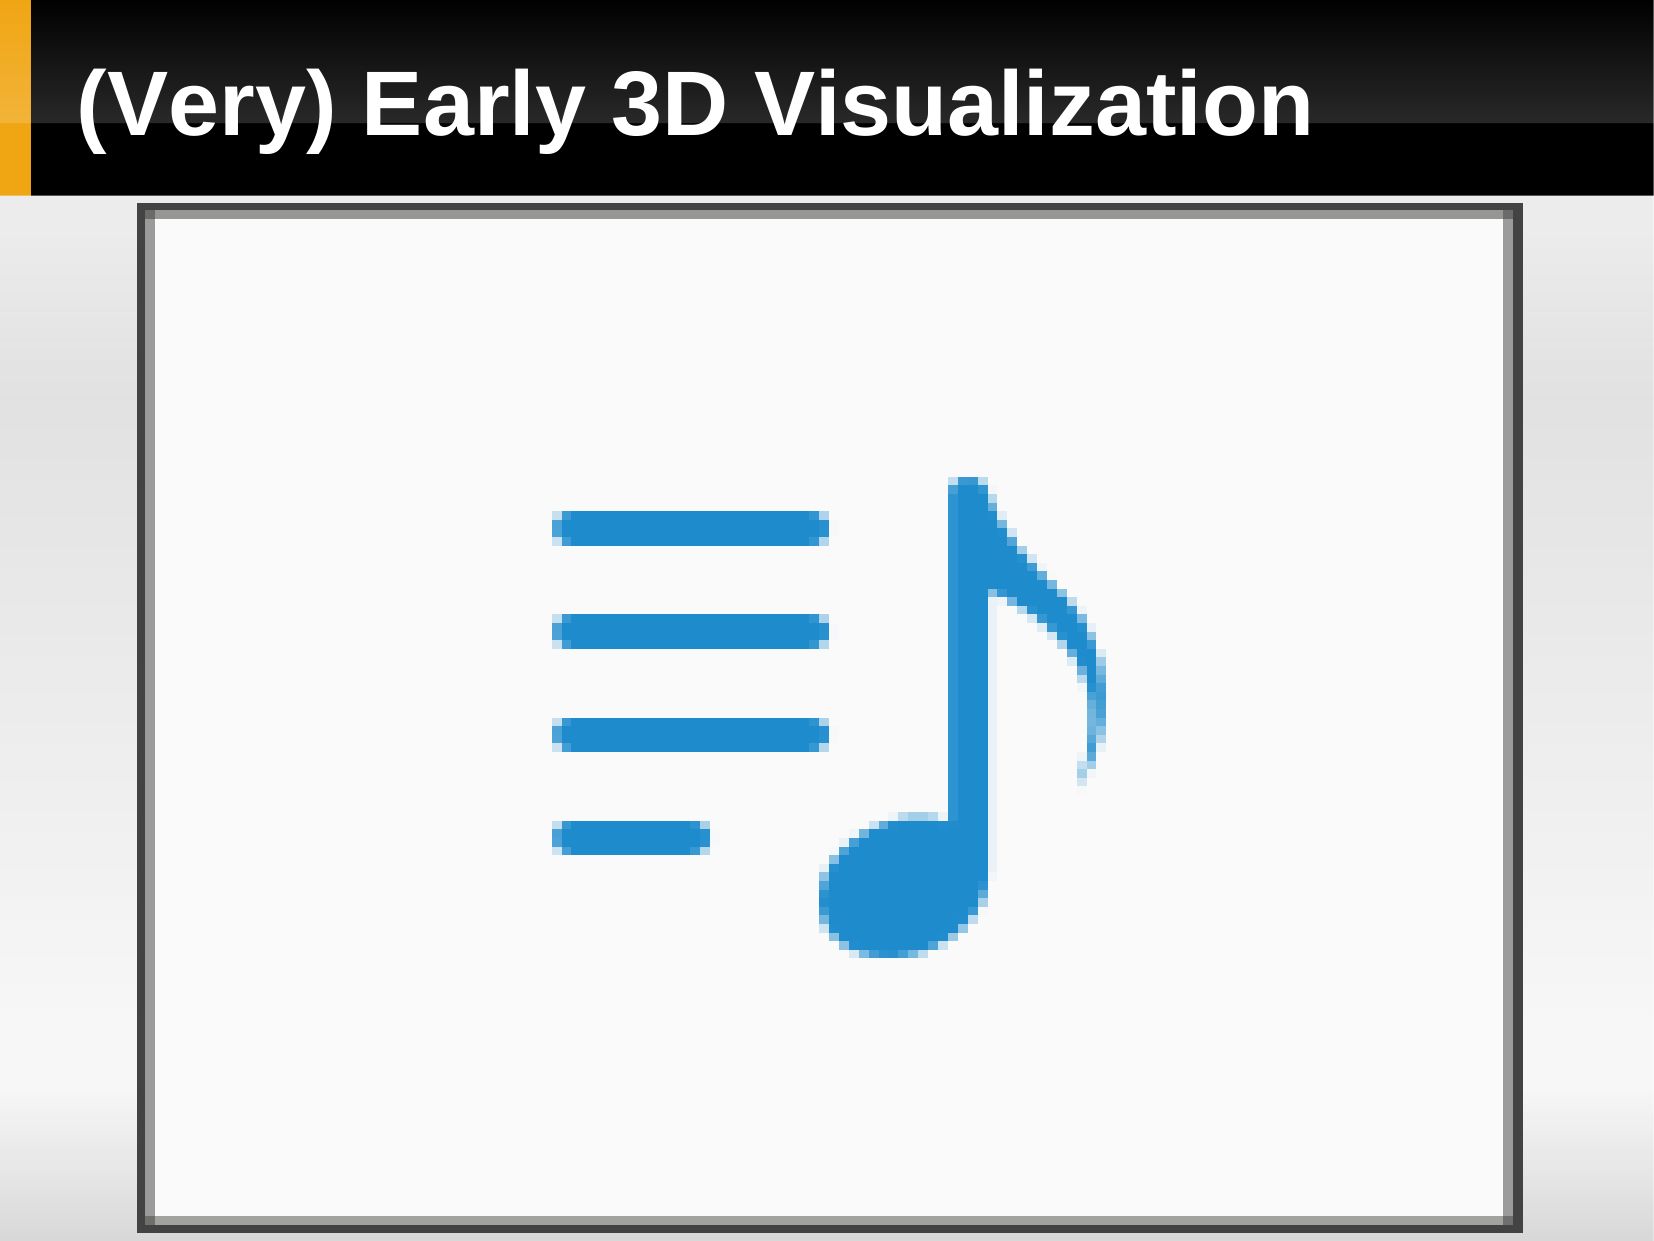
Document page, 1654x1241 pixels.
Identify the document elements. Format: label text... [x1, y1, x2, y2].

title (Very) Early 3D Visualization [76, 7, 1565, 200]
picture [0, 0, 1654, 1241]
text_box [136, 201, 1524, 1235]
